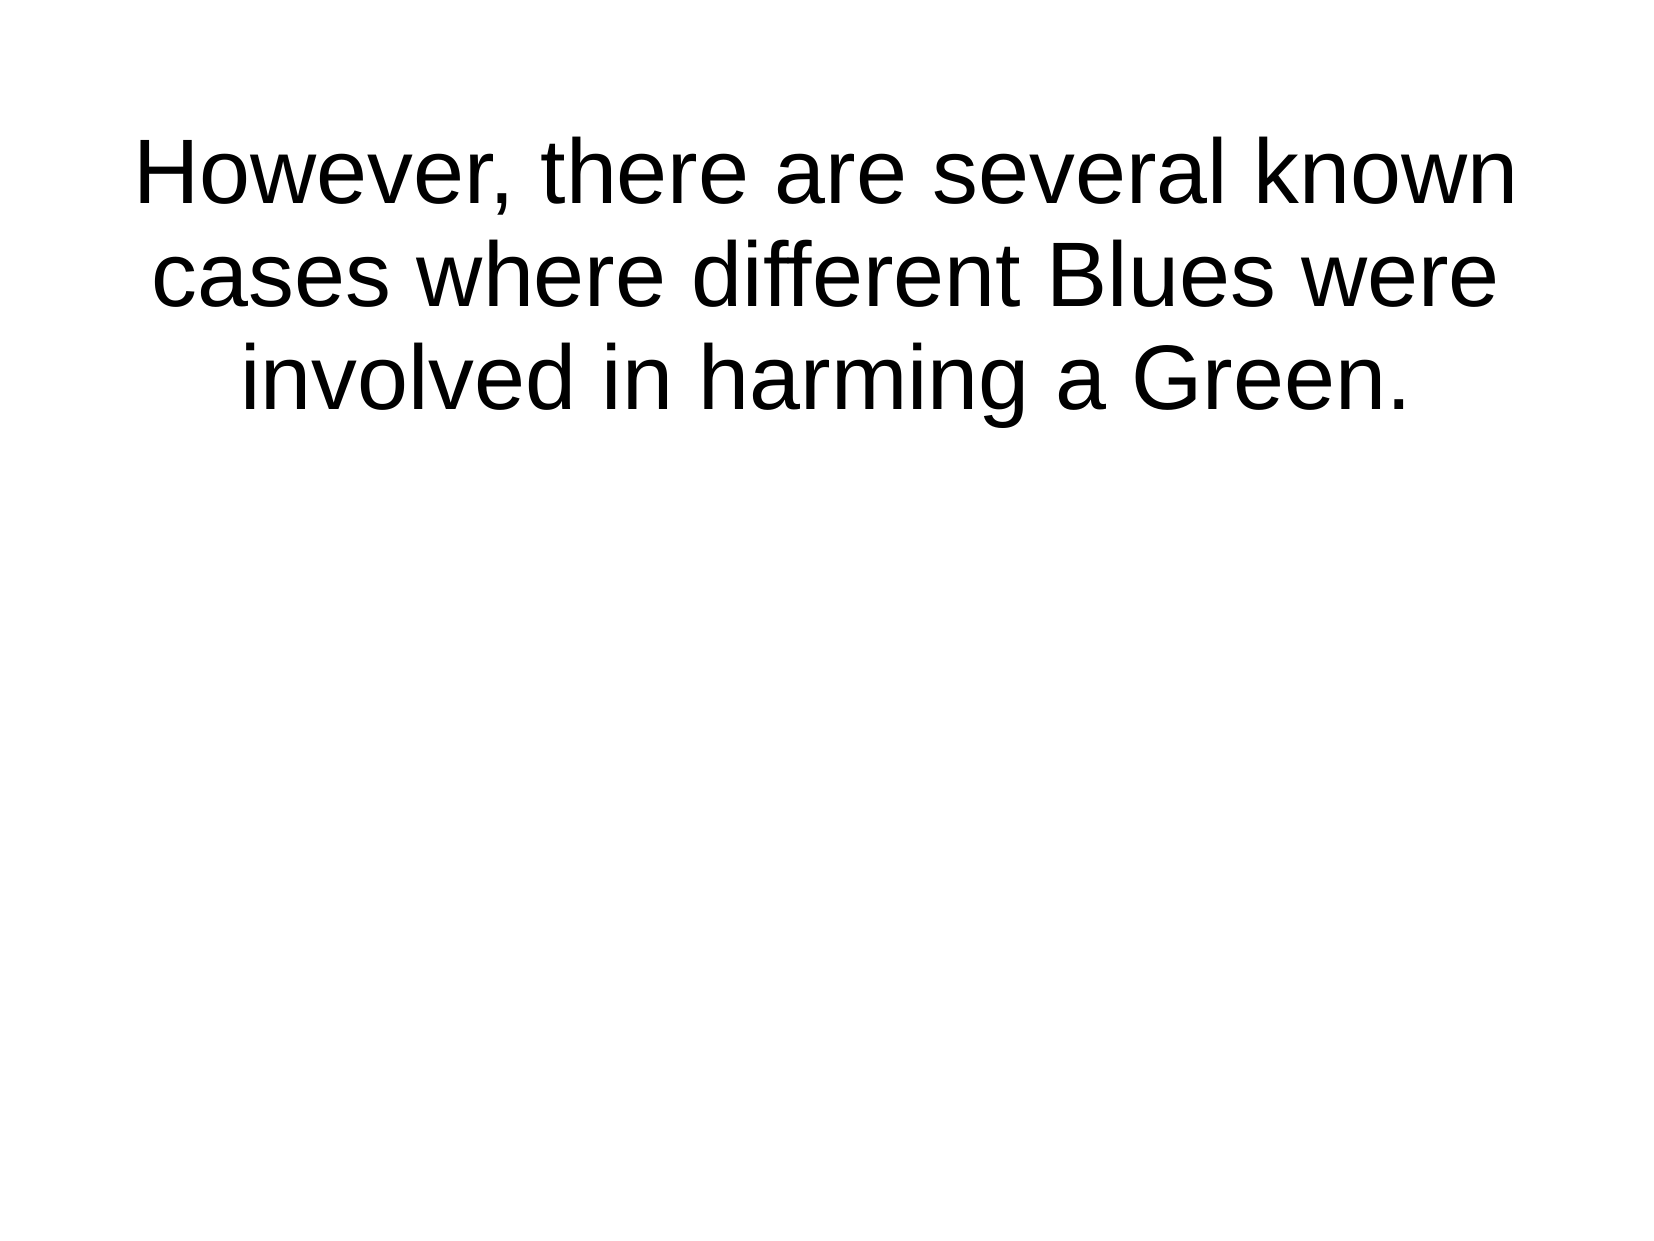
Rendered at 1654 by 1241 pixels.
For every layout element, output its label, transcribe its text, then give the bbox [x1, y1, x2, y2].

title However, there are several known cases where different Blues were involved in harming a Green. [82, 121, 1571, 1126]
